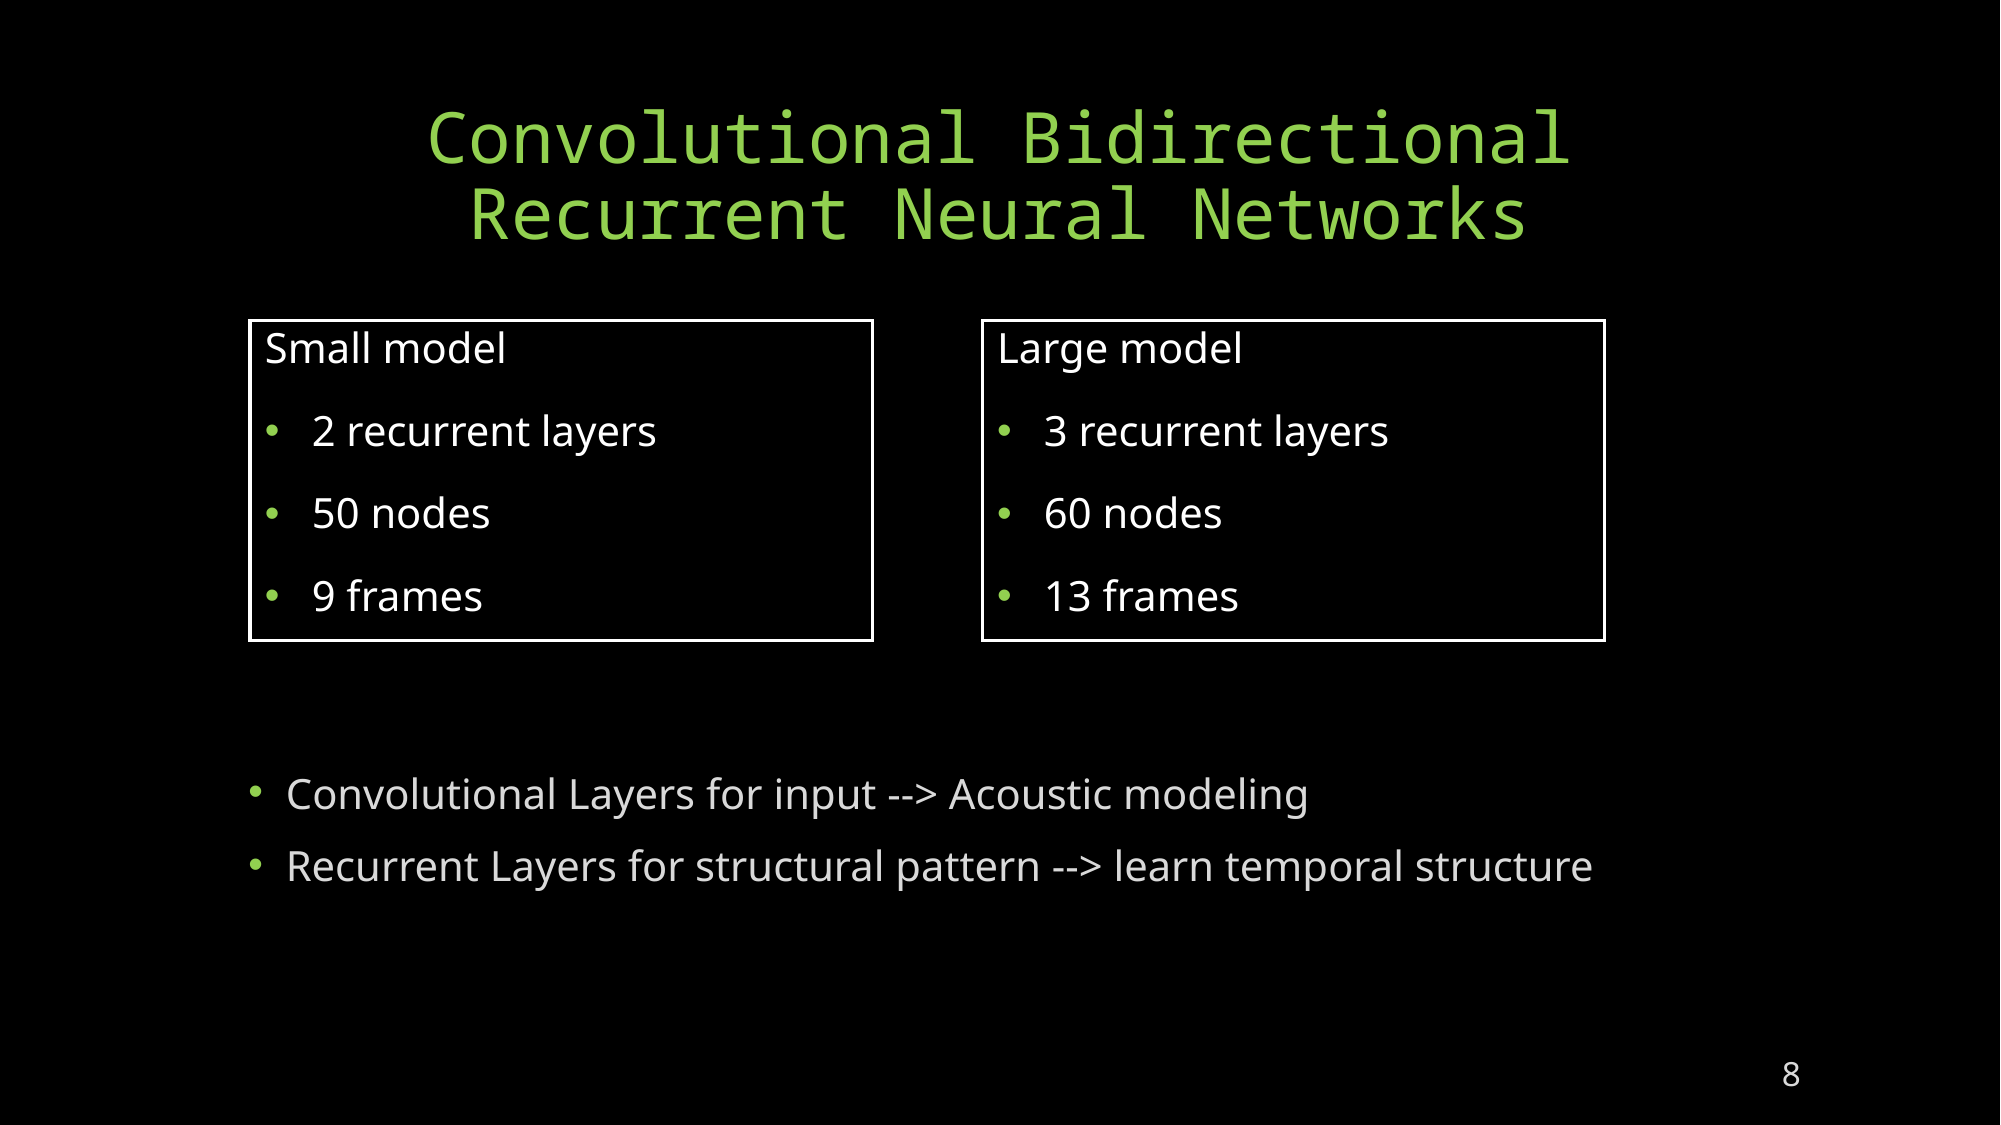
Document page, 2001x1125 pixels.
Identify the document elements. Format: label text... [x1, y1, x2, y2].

title Convolutional Bidirectional Recurrent Neural Networks [249, 75, 1750, 263]
text_box Small model 2 recurrent layers 50 nodes 9 frames [249, 320, 873, 641]
text_box [1766, 1046, 1905, 1089]
text_box Large model 3 recurrent layers 60 nodes 13 frames [982, 320, 1605, 641]
list Convolutional Layers for input --> Acoustic modeling Recurrent Layers for structural pattern --> learn temporal structure [233, 773, 1891, 962]
